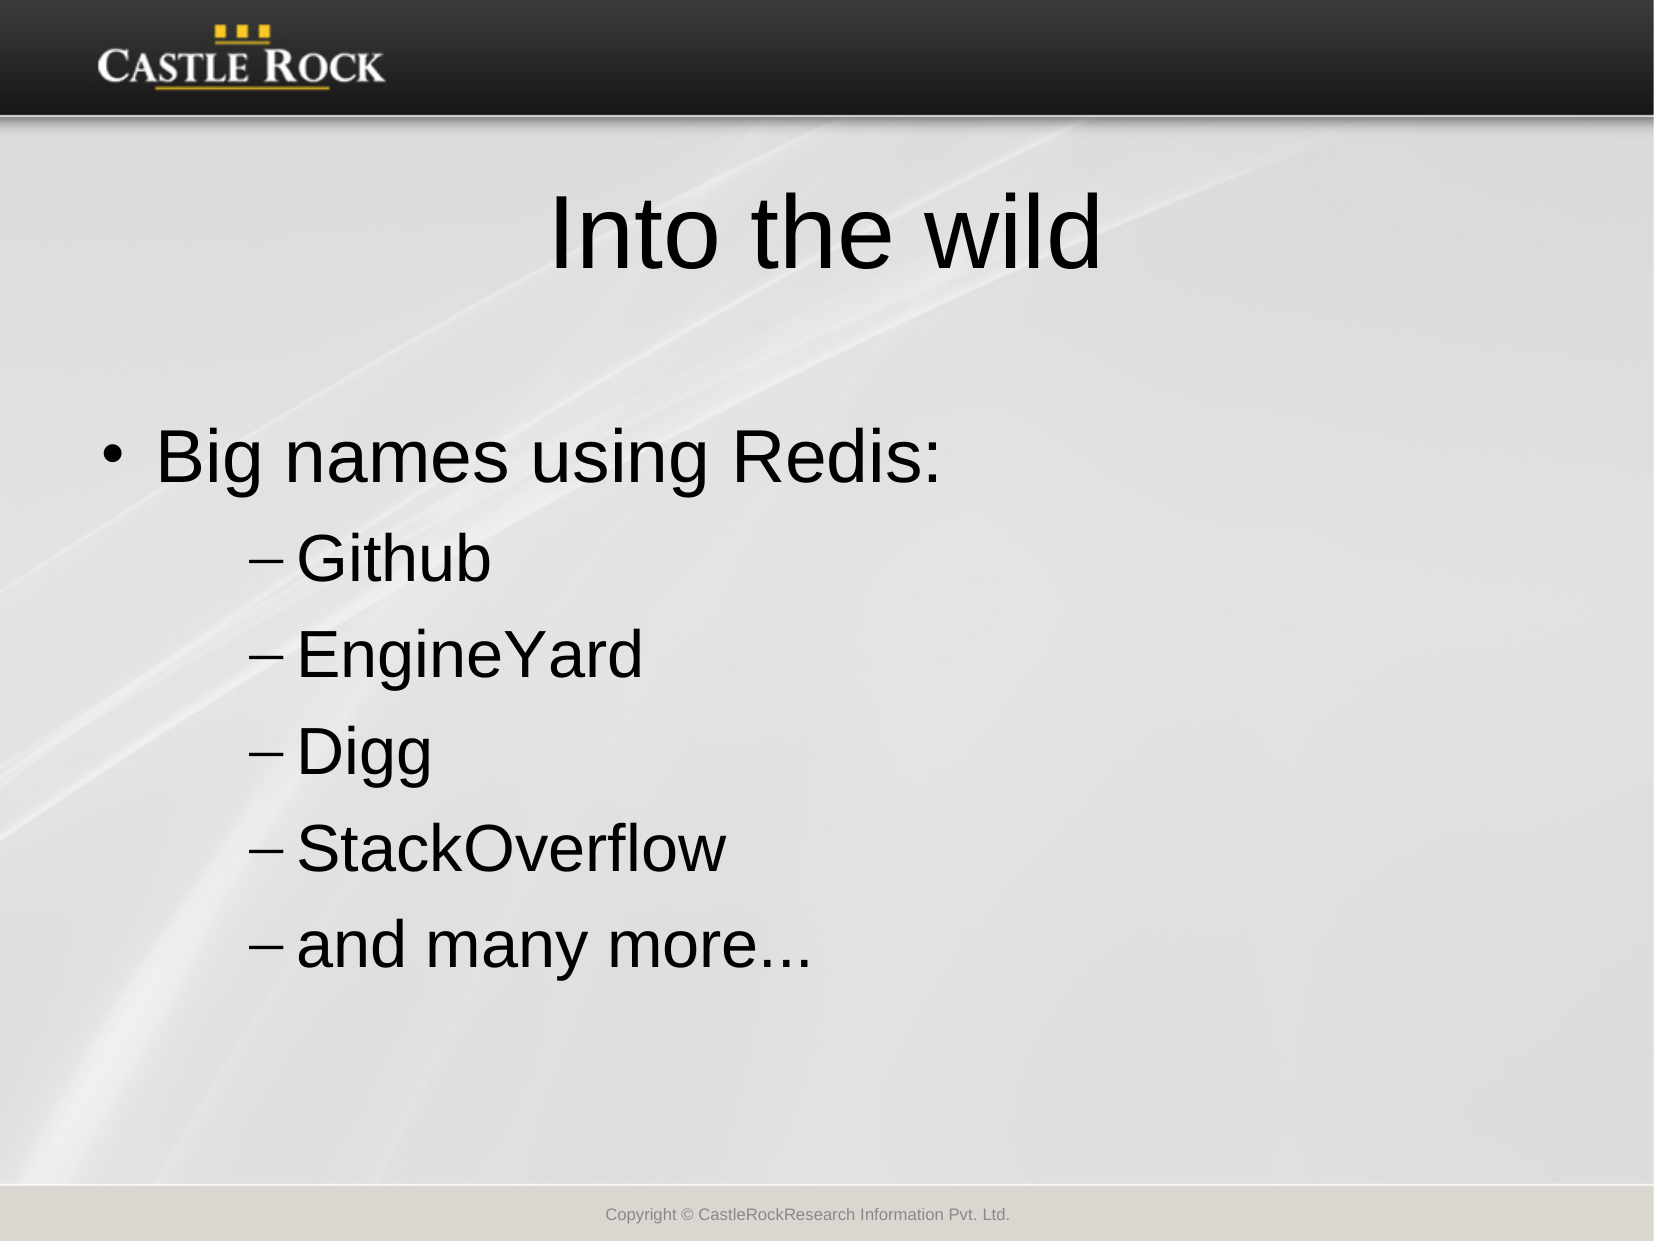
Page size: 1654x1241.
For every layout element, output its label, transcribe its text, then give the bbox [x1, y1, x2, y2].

list Big names using Redis: Github EngineYard Digg StackOverflow and many more... [82, 399, 1570, 1221]
title Into the wild [82, 116, 1570, 338]
picture [0, 0, 1654, 1241]
